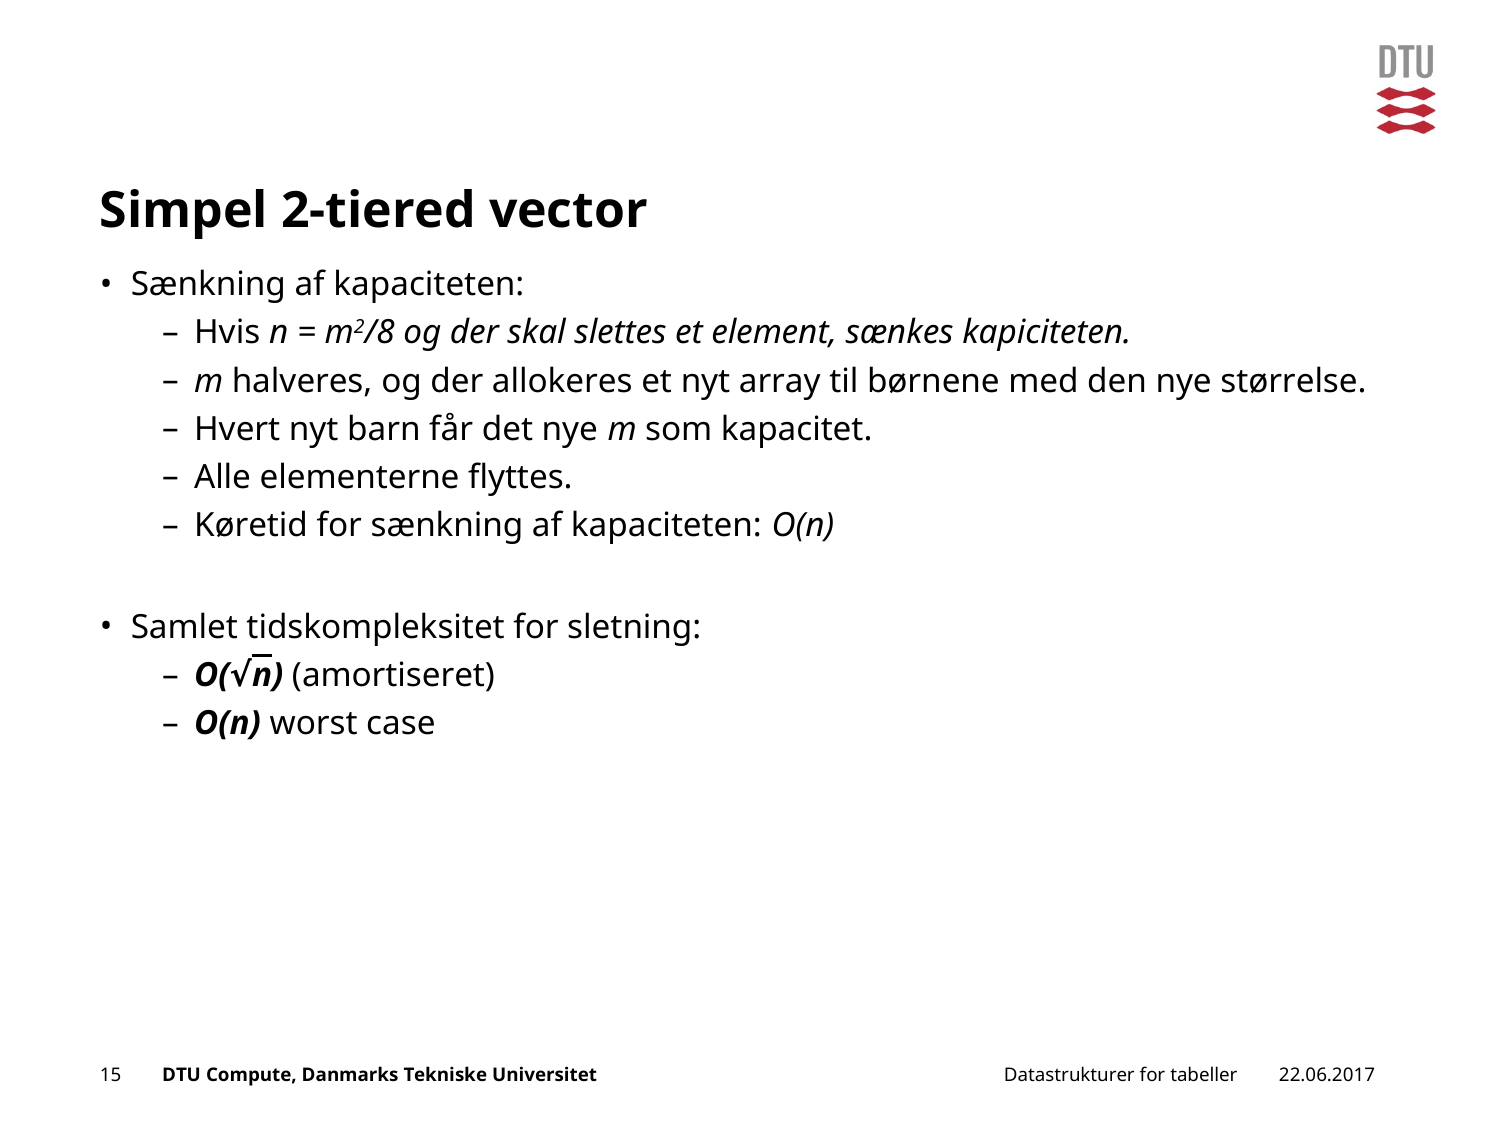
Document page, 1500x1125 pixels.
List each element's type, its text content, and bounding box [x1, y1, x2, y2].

title Simpel 2-tiered vector [99, 49, 1375, 238]
picture [1356, 45, 1436, 134]
list Sænkning af kapaciteten: Hvis n = m2/8 og der skal slettes et element, sænkes kapiciteten. m halveres, og der allokeres et nyt array til børnene med den nye størrelse. Hvert nyt barn får det nye m som kapacitet. Alle elementerne flyttes. Køretid for sænkning af kapaciteten: O(n) Samlet tidskompleksitet for sletning: O(√n) (amortiseret) O(n) worst case [99, 262, 1375, 1012]
